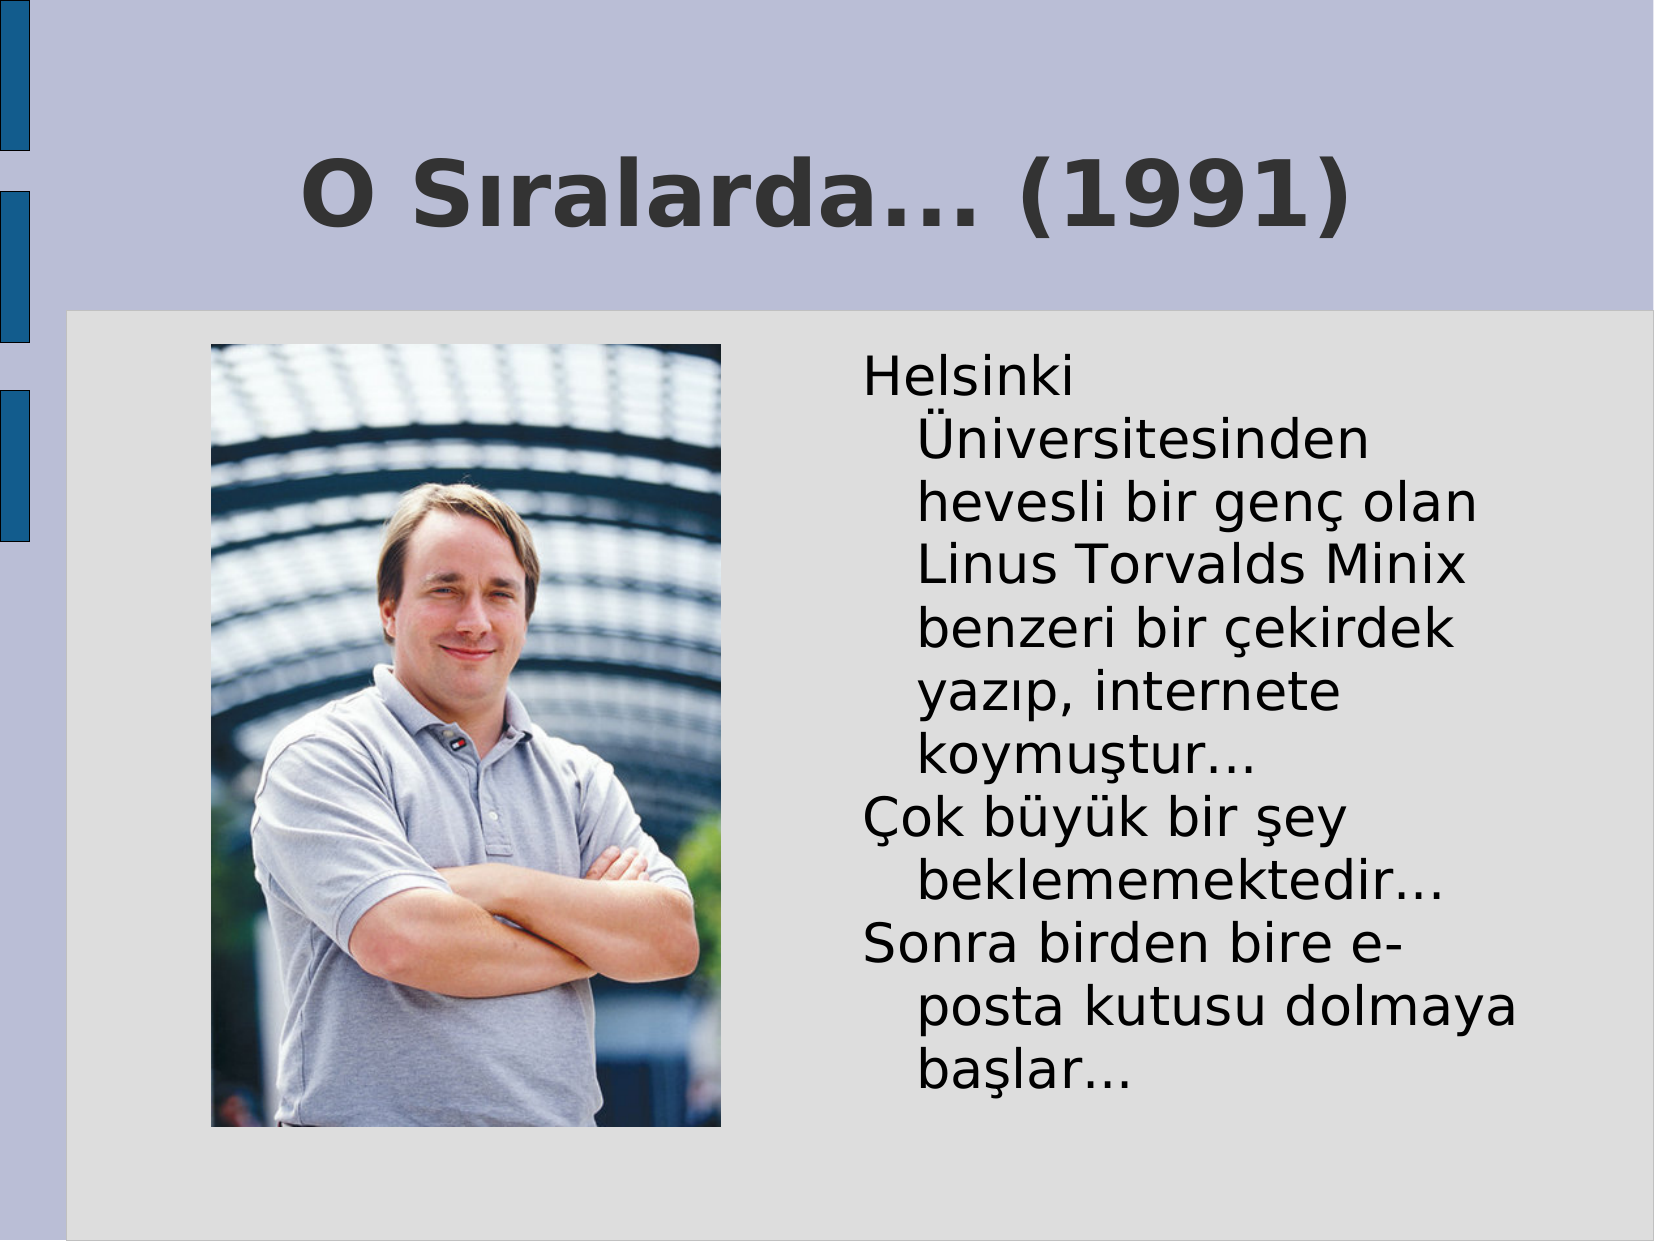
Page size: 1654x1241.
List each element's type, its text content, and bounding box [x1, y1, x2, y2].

picture [211, 344, 721, 1127]
title O Sıralarda... (1991) [121, 91, 1534, 299]
list Helsinki Üniversitesinden hevesli bir genç olan Linus Torvalds Minix benzeri bir çekirdek yazıp, internete koymuştur... Çok büyük bir şey beklememektedir... Sonra birden bire e-posta kutusu dolmaya başlar... [845, 344, 1535, 1127]
